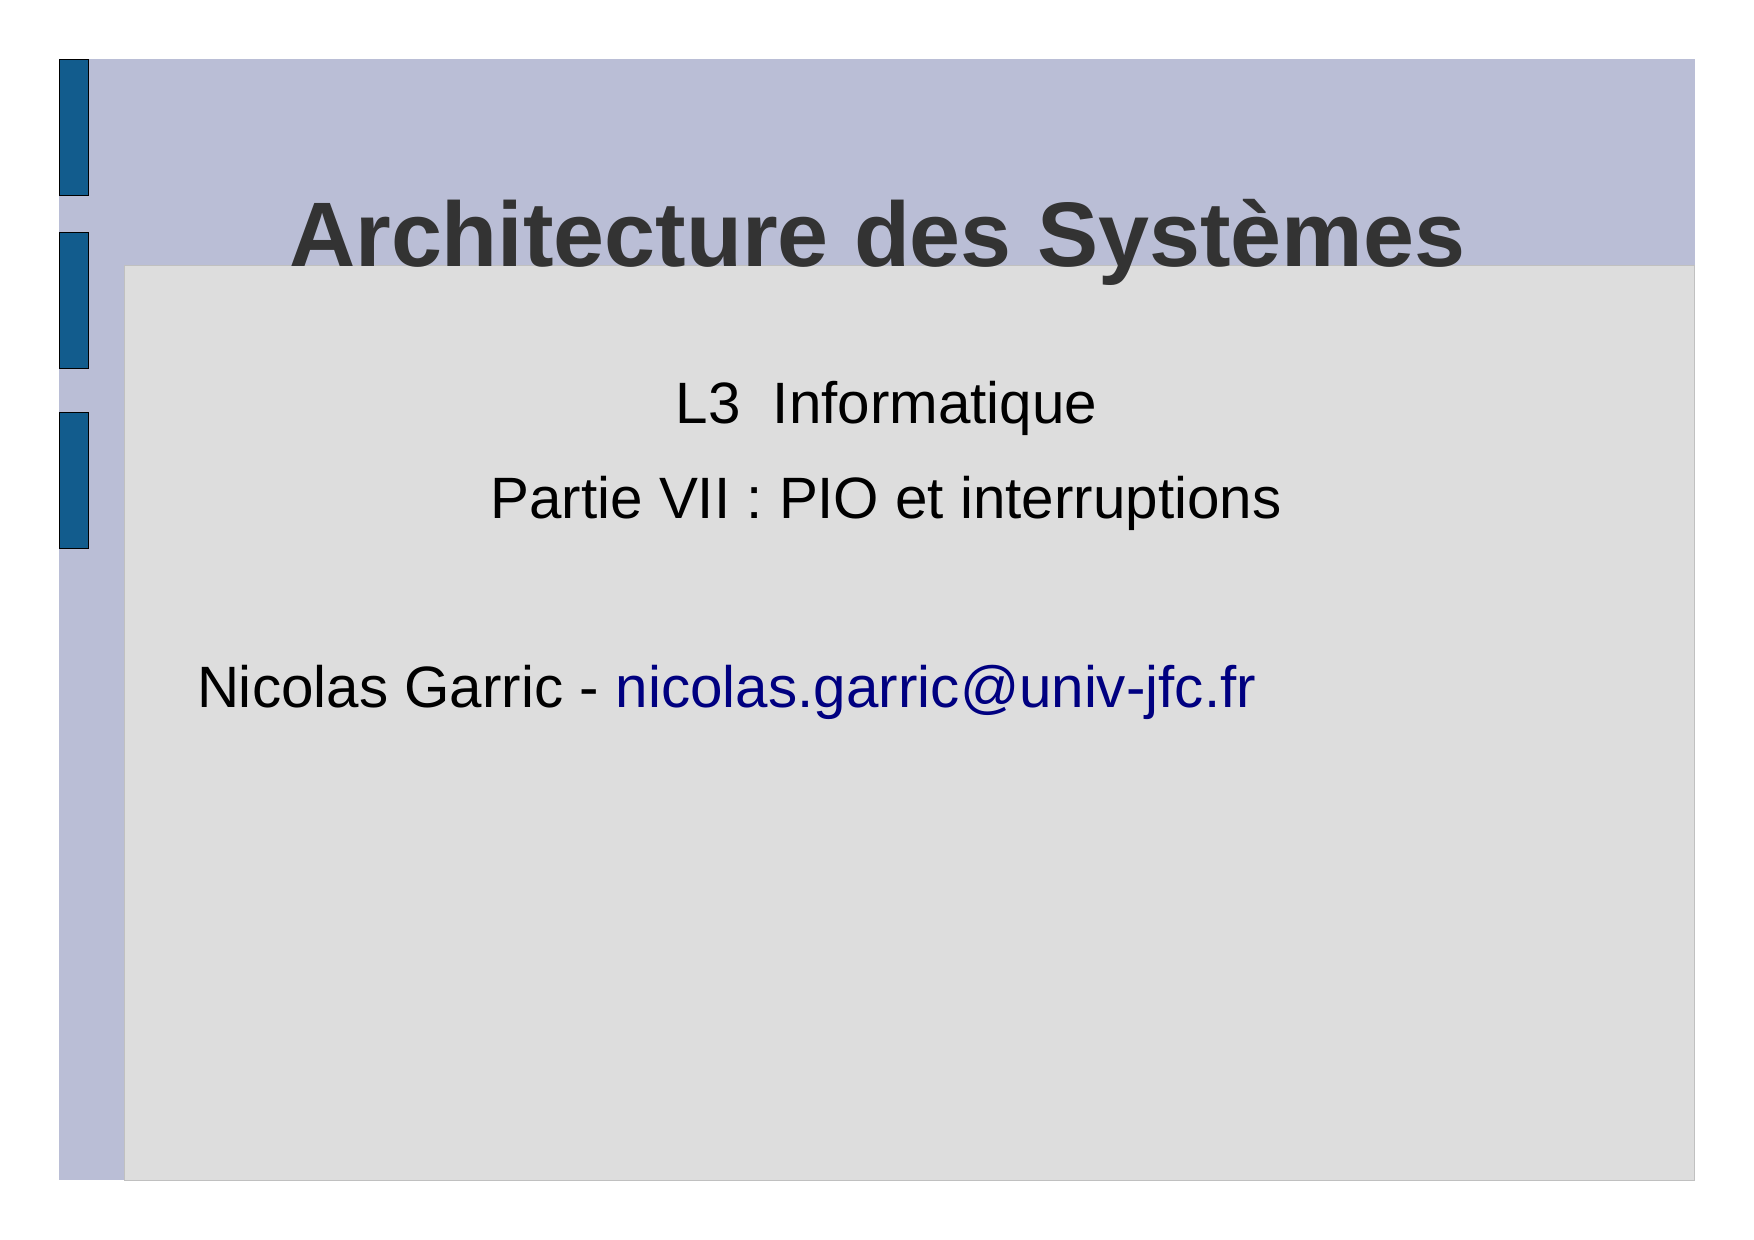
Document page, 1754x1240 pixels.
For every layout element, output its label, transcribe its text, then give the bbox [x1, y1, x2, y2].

list L3 Informatique Partie VII : PIO et interruptions Nicolas Garric - nicolas.garric@univ-jfc.fr [179, 370, 1577, 1078]
title Architecture des Systèmes [179, 141, 1577, 329]
